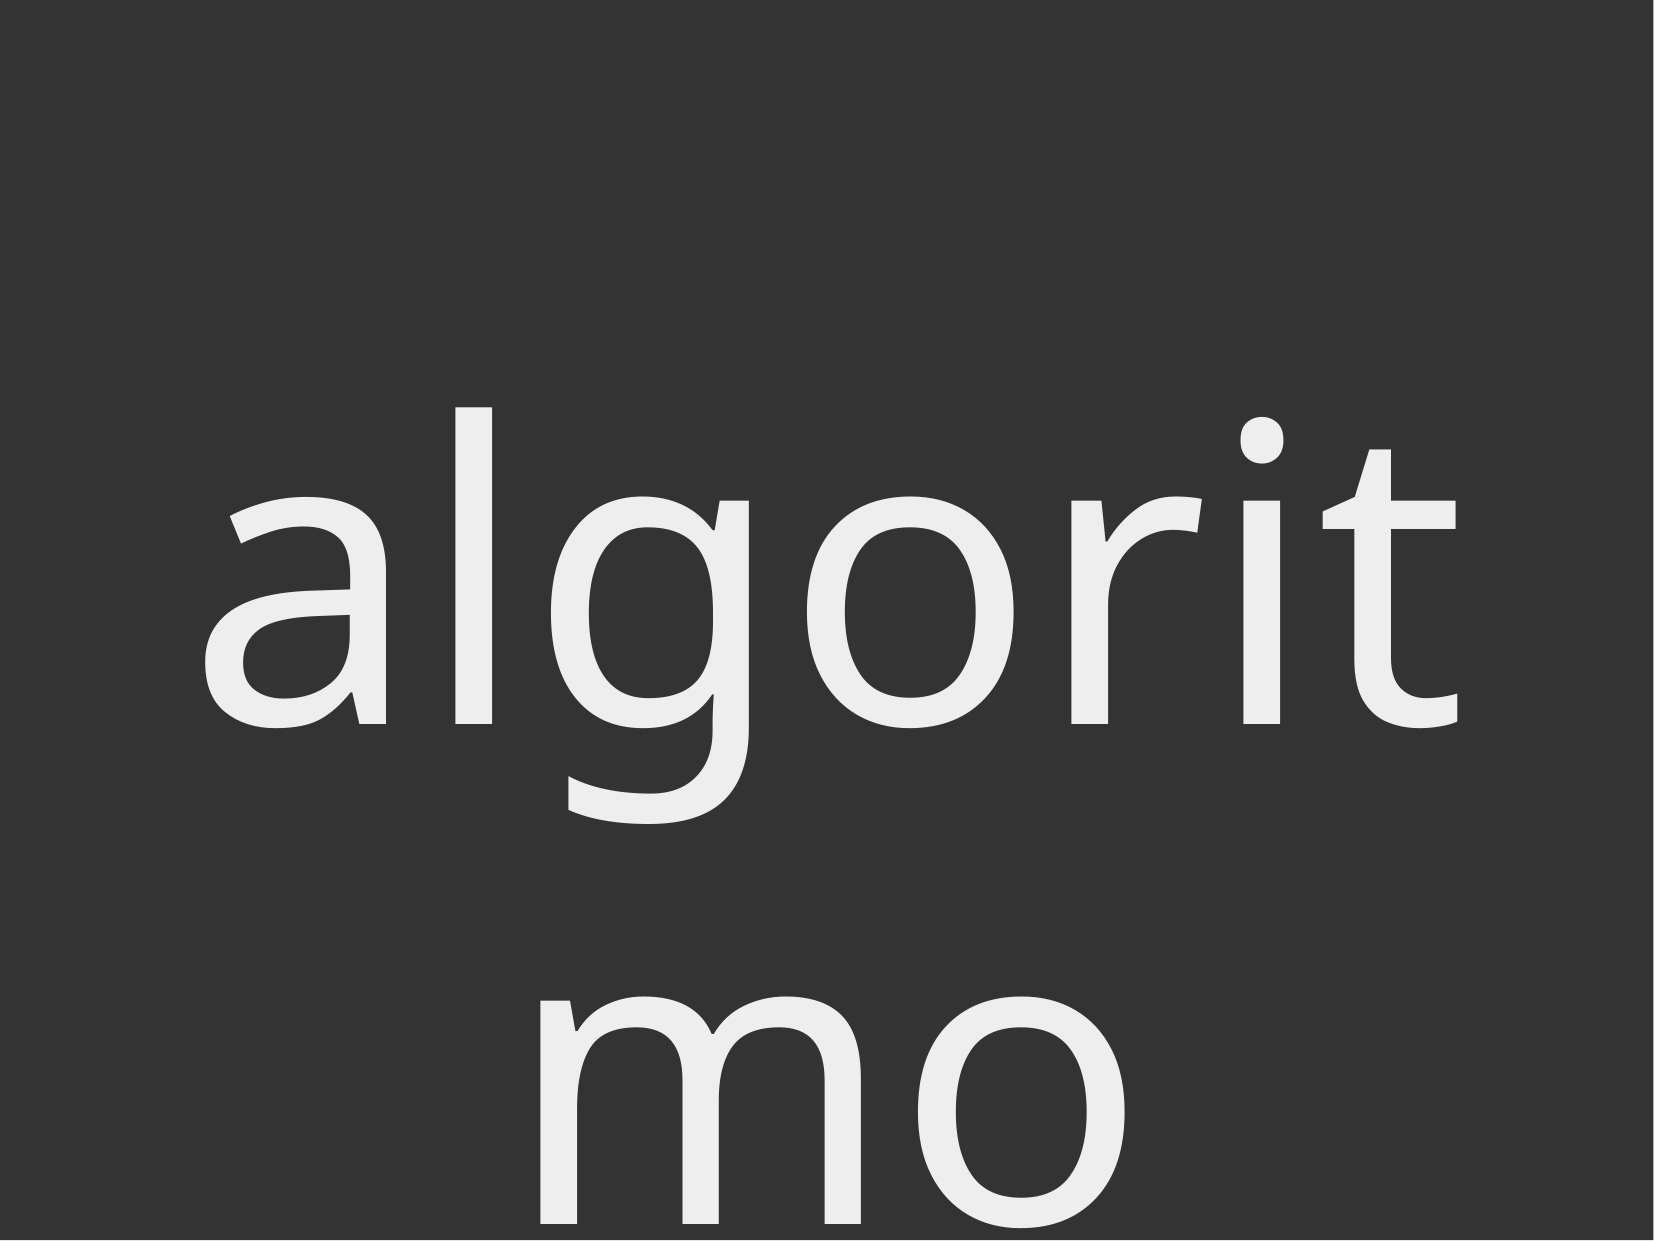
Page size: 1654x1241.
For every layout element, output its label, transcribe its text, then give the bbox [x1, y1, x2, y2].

text_box [0, 0, 1654, 1241]
title algoritmo [80, 301, 1574, 856]
